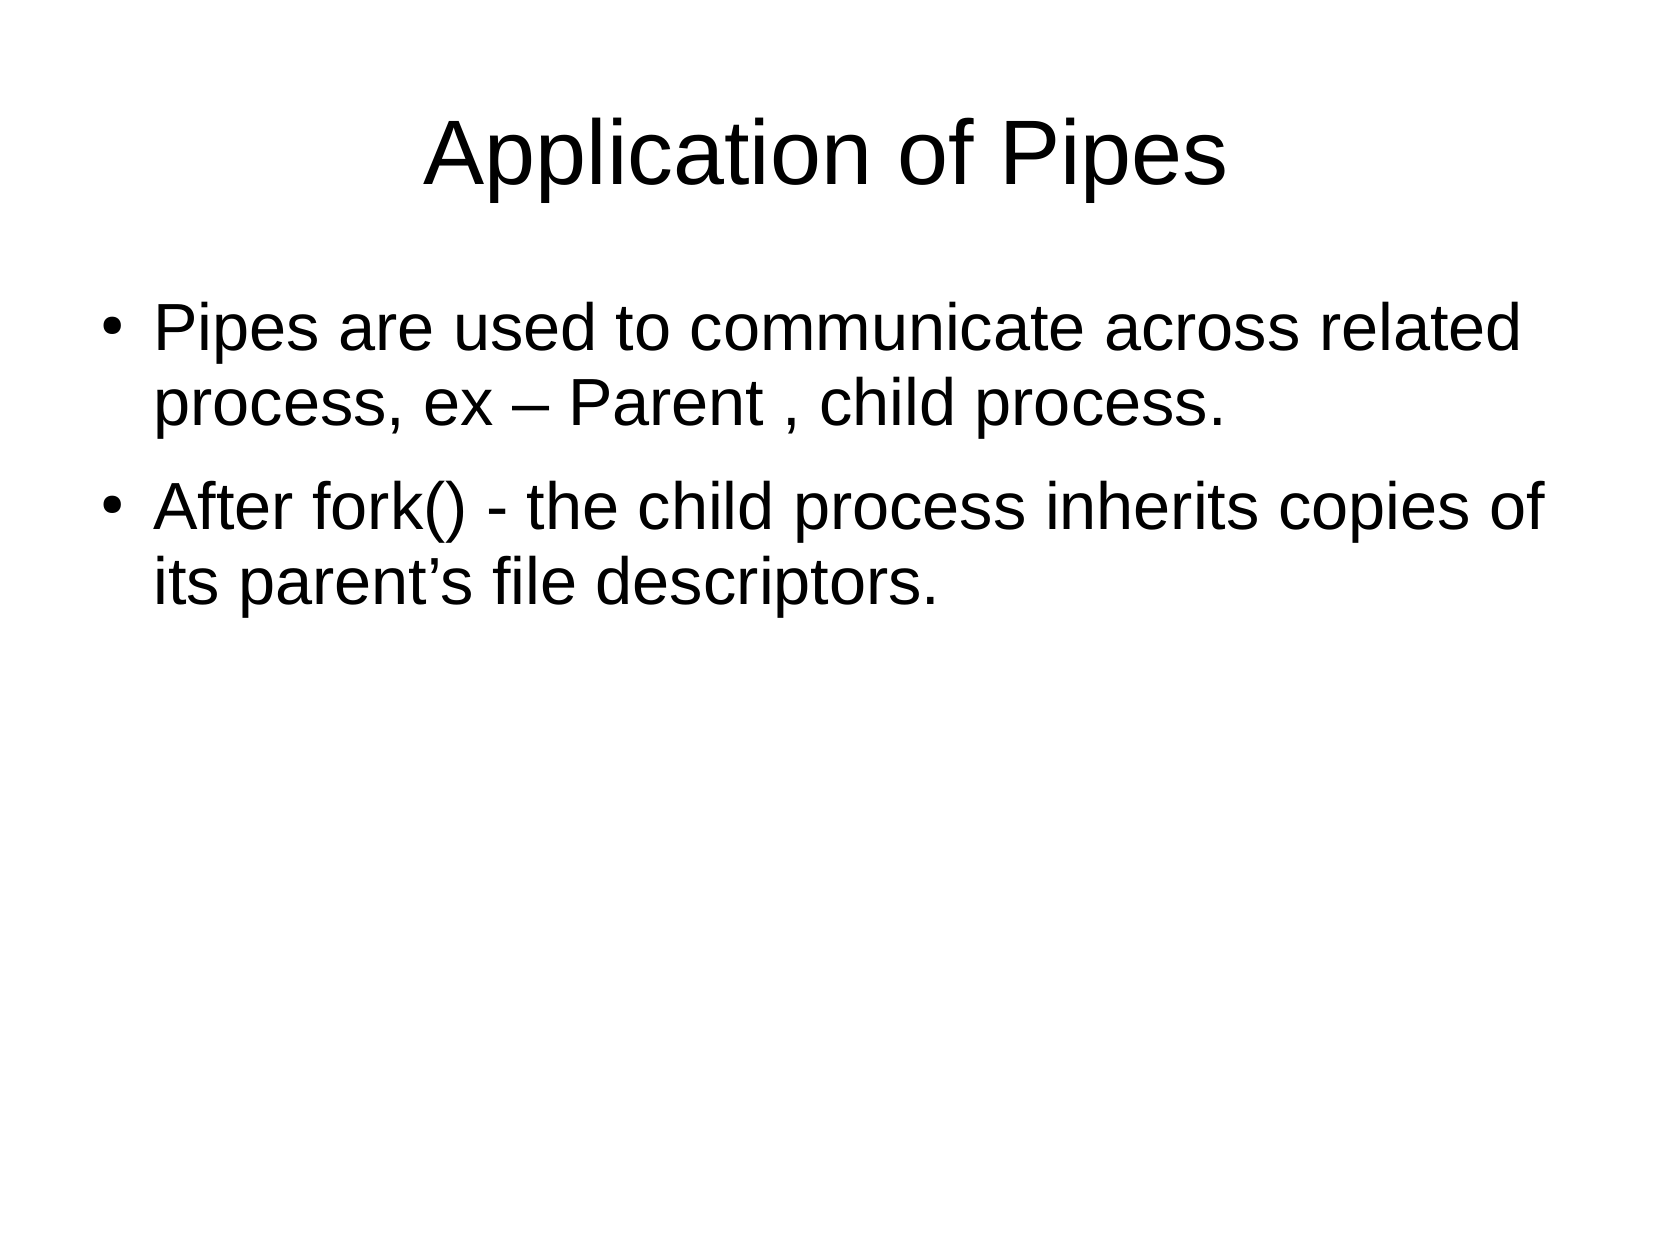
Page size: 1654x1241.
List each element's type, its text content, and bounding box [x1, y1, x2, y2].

list Pipes are used to communicate across related process, ex – Parent , child process. After fork() - the child process inherits copies of its parent’s file descriptors. [82, 290, 1571, 1010]
title Application of Pipes [82, 49, 1571, 257]
